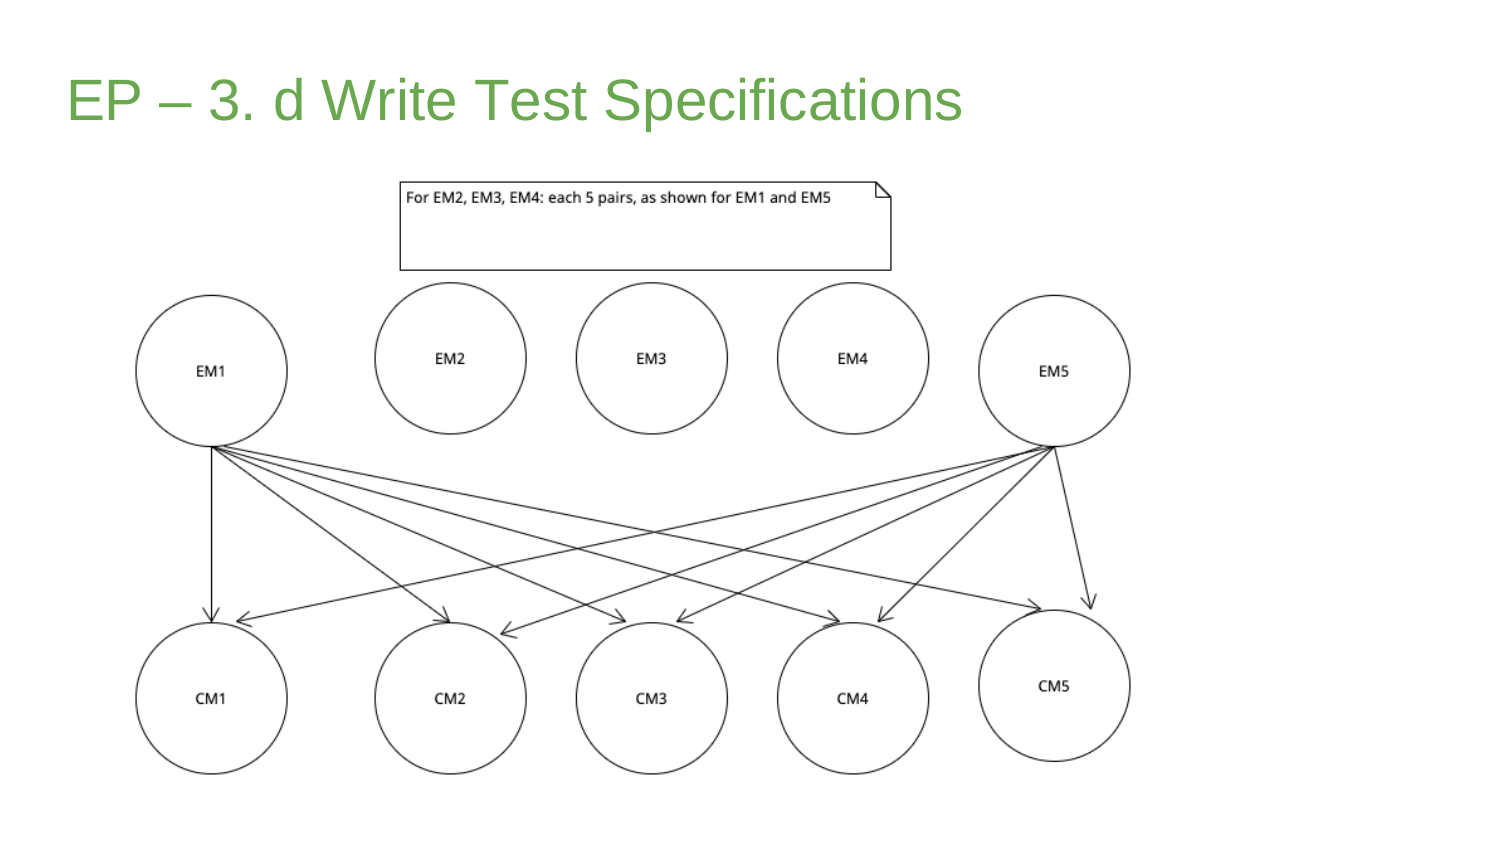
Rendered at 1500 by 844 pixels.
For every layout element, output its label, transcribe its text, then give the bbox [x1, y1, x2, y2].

picture [123, 169, 1142, 786]
title EP – 3. d Write Test Specifications [51, 47, 1449, 142]
